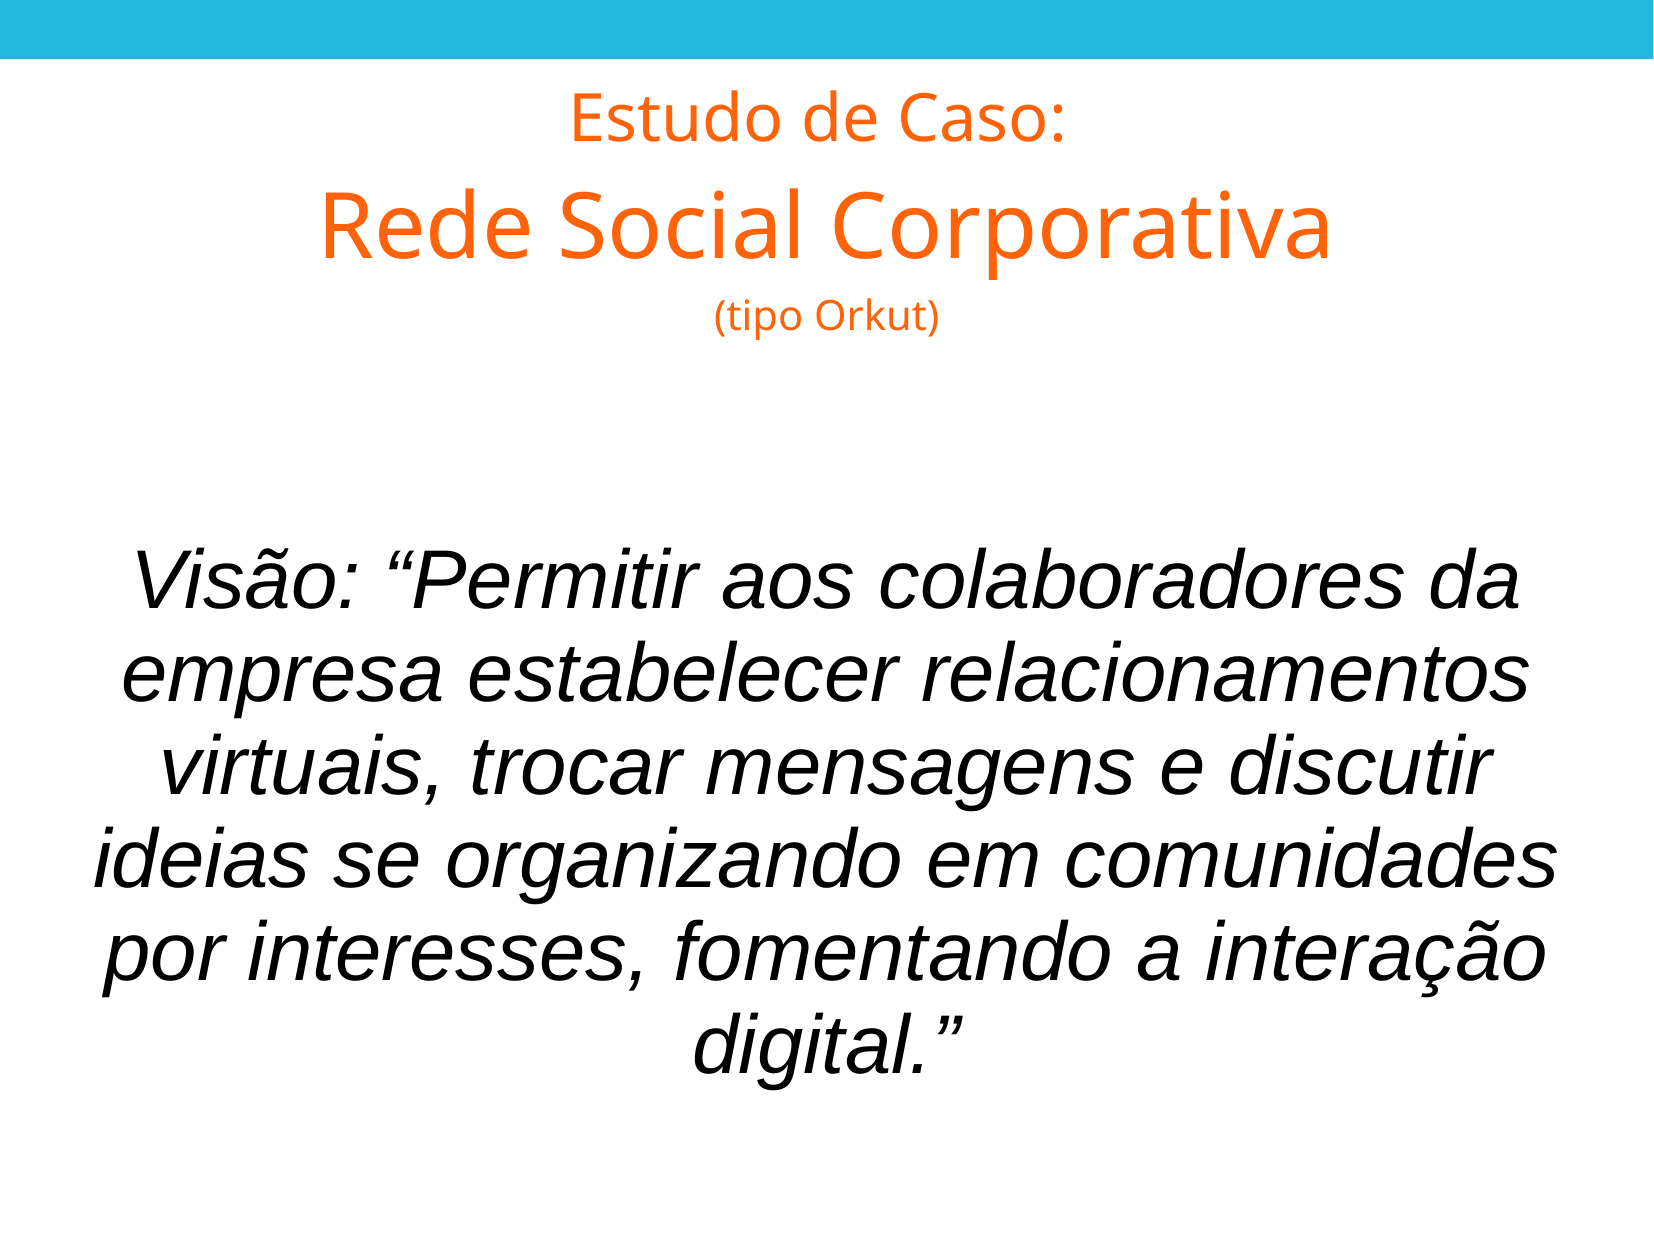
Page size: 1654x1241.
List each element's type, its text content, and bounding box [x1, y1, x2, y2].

title Estudo de Caso: Rede Social Corporativa (tipo Orkut) [82, 91, 1571, 321]
subtitle Visão: “Permitir aos colaboradores da empresa estabelecer relacionamentos virtuais, trocar mensagens e discutir ideias se organizando em comunidades por interesses, fomentando a interação digital.” [82, 442, 1571, 1182]
